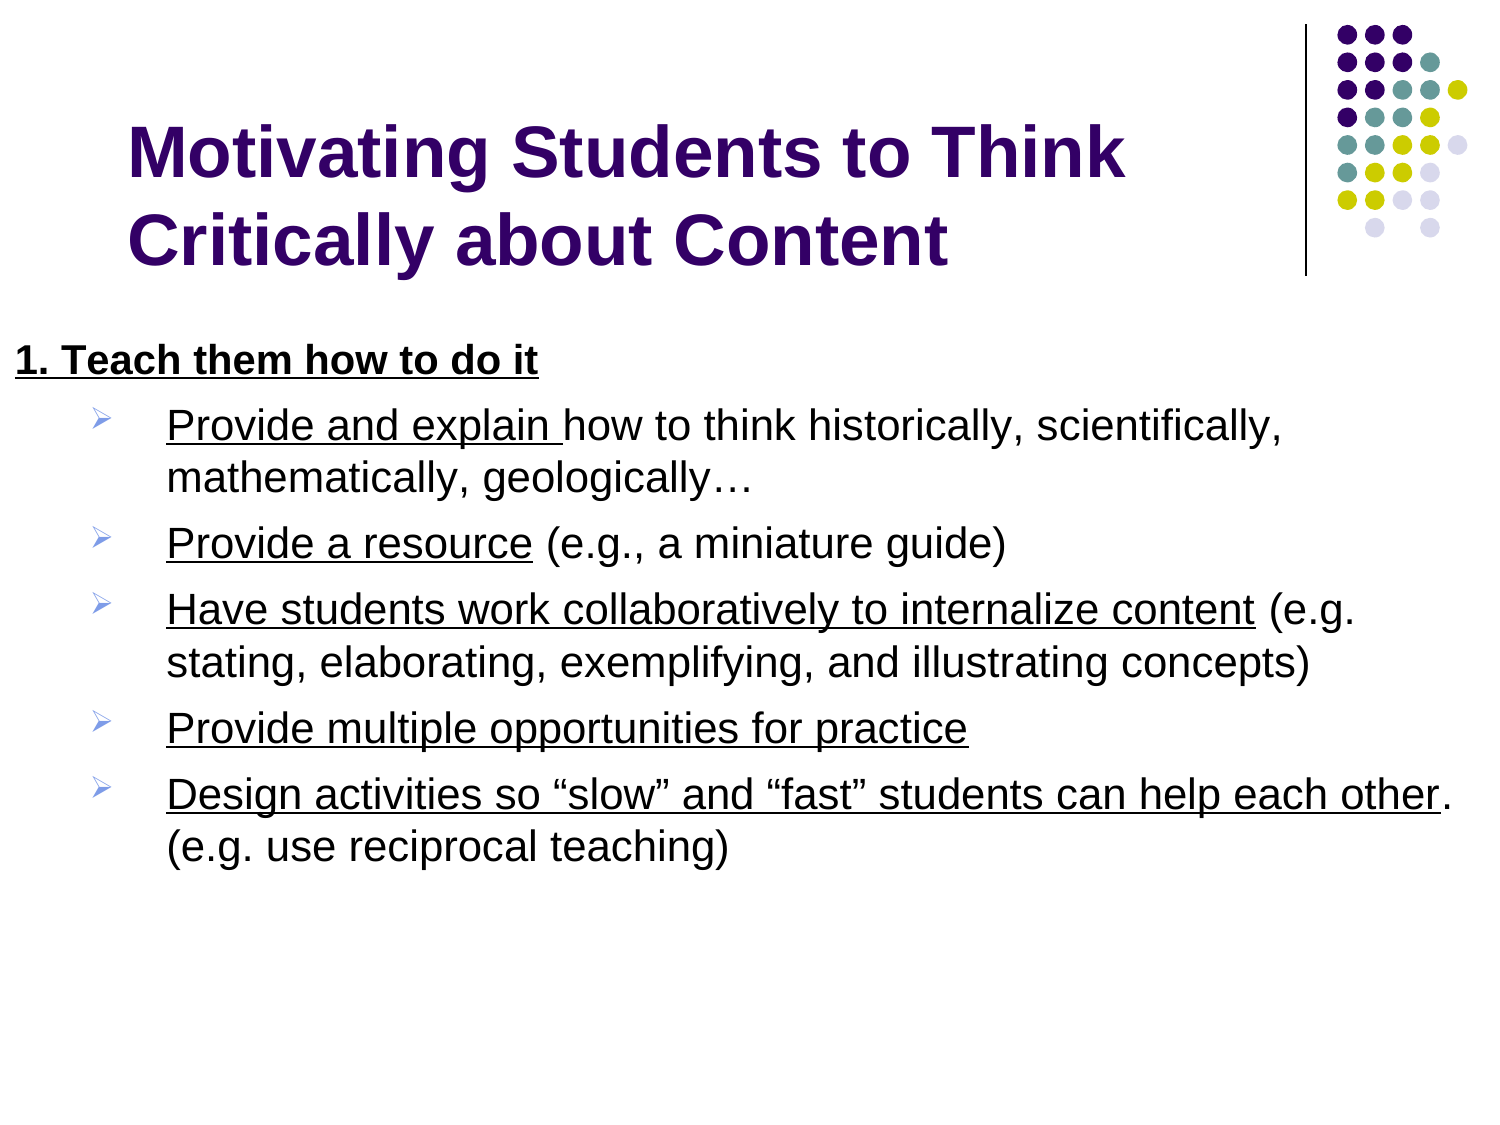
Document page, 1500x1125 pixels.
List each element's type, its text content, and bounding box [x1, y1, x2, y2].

title Motivating Students to Think Critically about Content [112, 62, 1388, 288]
list 1. Teach them how to do it Provide and explain how to think historically, scientifically, mathematically, geologically… Provide a resource (e.g., a miniature guide) Have students work collaboratively to internalize content (e.g. stating, elaborating, exemplifying, and illustrating concepts) Provide multiple opportunities for practice Design activities so “slow” and “fast” students can help each other. (e.g. use reciprocal teaching) [0, 324, 1500, 1075]
